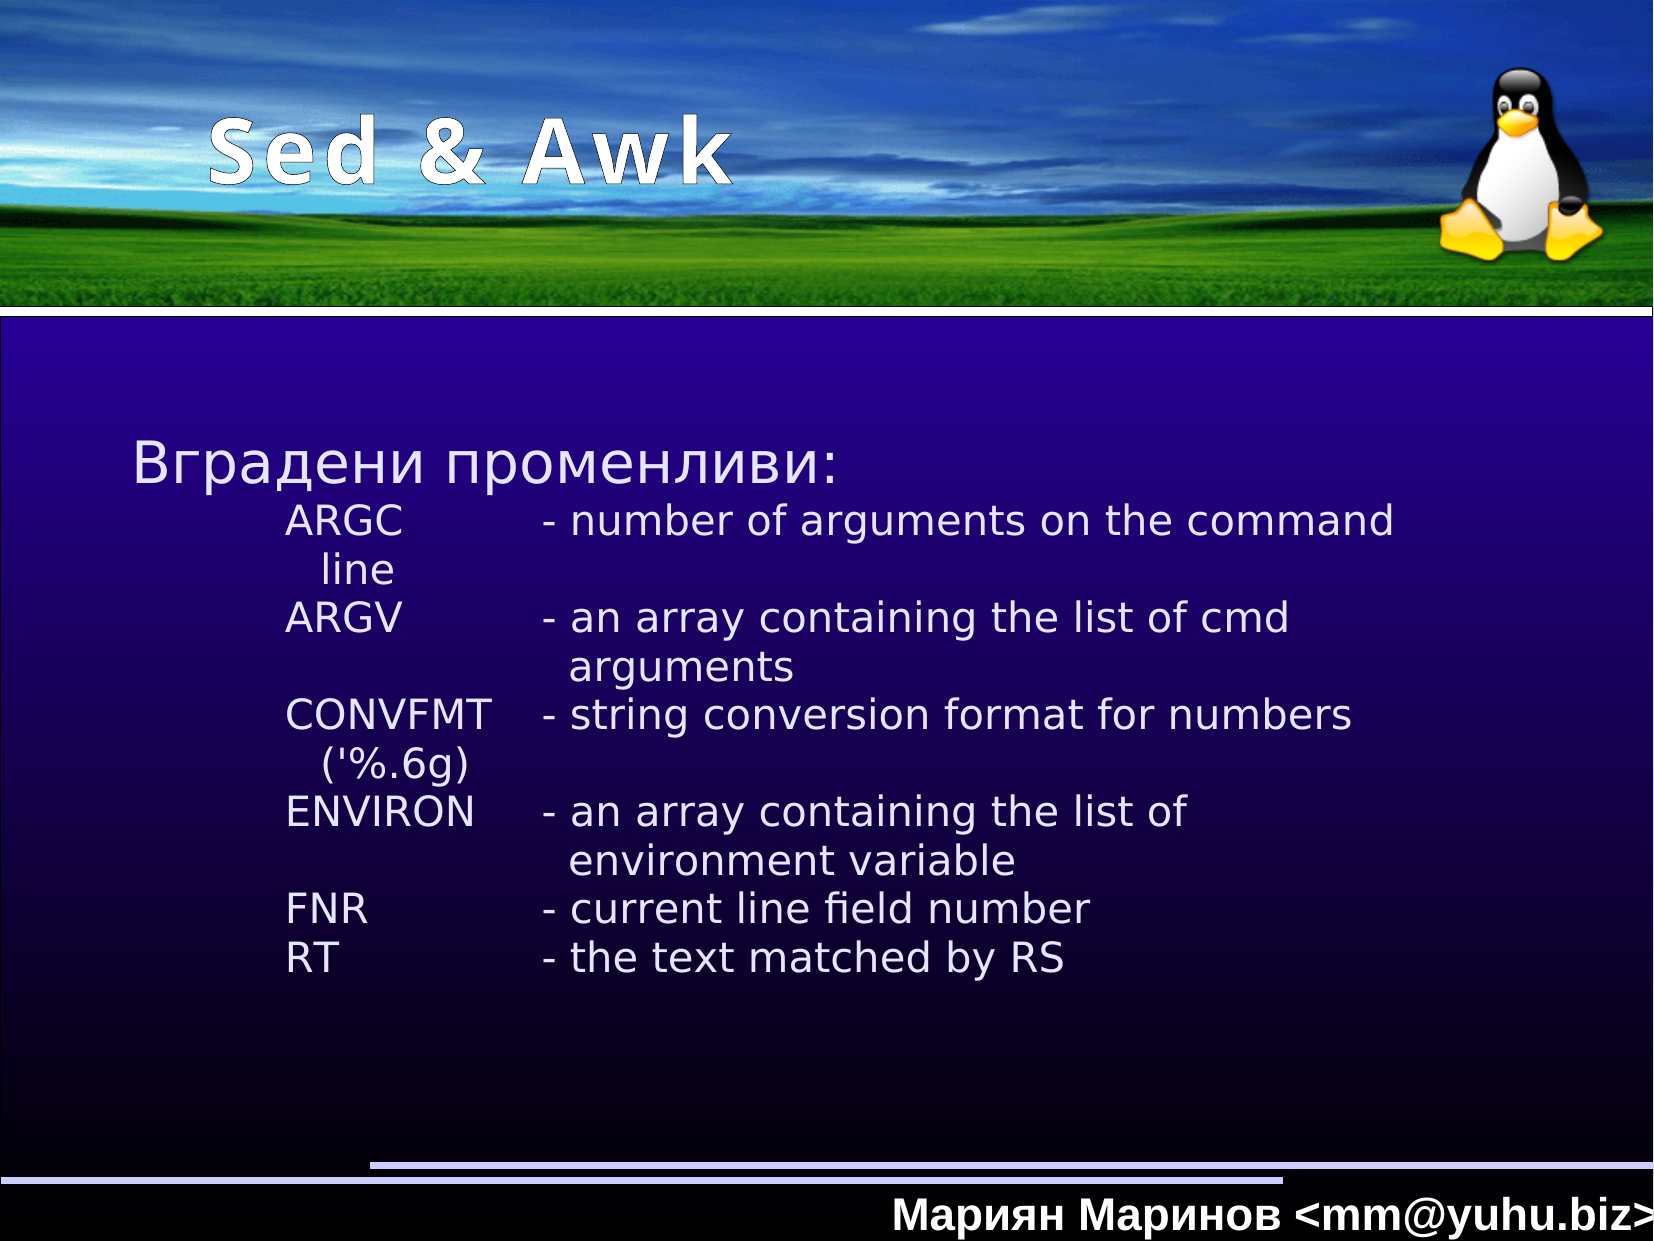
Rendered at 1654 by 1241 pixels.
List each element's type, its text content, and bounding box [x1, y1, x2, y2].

title Sed & Awk [206, 44, 1416, 252]
text_box [0, 306, 1653, 1224]
list Вградени променливи: ARGC - number of arguments on the command line ARGV - an array containing the list of cmd arguments CONVFMT - string conversion format for numbers ('%.6g) ENVIRON - an array containing the list of environment variable FNR - current line field number RT - the text matched by RS [36, 361, 1464, 1031]
picture [0, 0, 1653, 306]
text_box Мариян Маринов <mm@yuhu.biz> [891, 1189, 1653, 1241]
